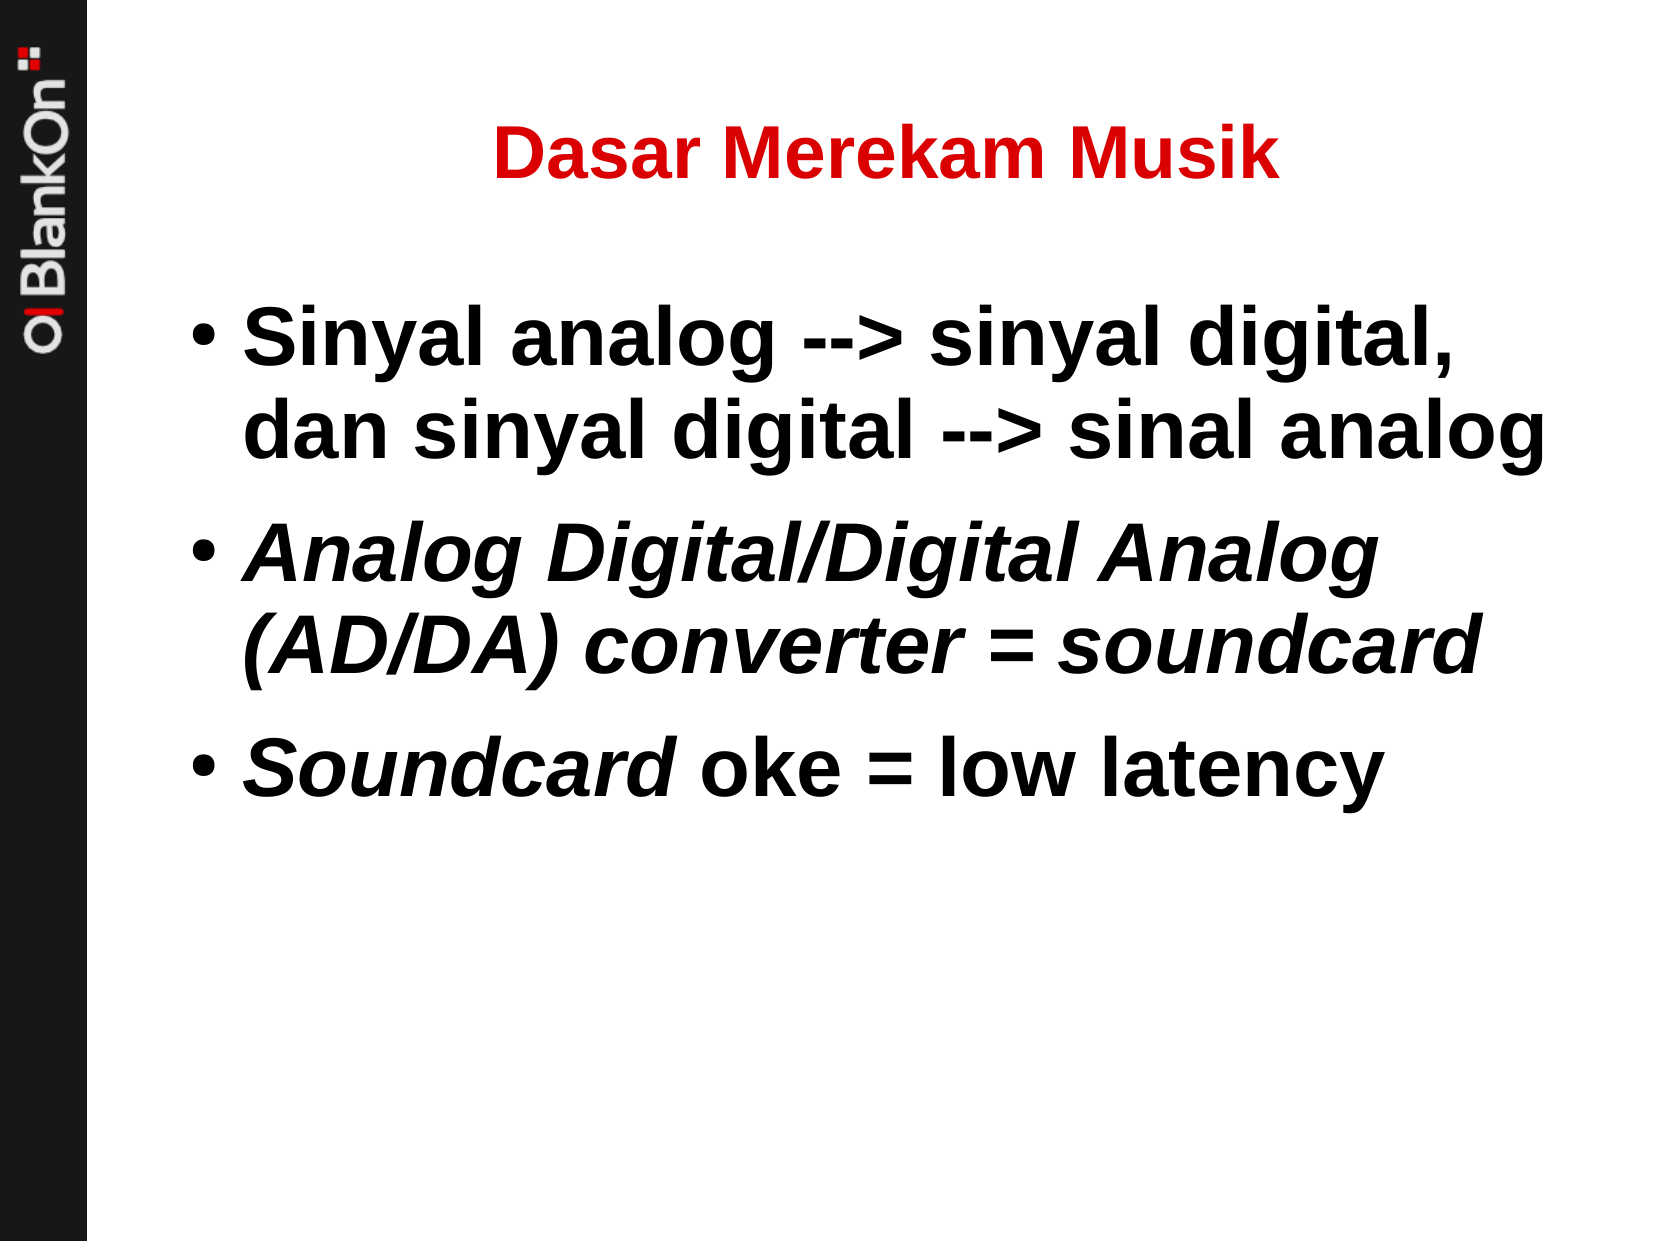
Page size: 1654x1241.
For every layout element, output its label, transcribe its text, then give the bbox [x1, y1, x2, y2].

title Dasar Merekam Musik [124, 49, 1613, 257]
picture [0, 0, 87, 1241]
list Sinyal analog --> sinyal digital, dan sinyal digital --> sinal analog Analog Digital/Digital Analog (AD/DA) converter = soundcard Soundcard oke = low latency [171, 290, 1589, 1182]
